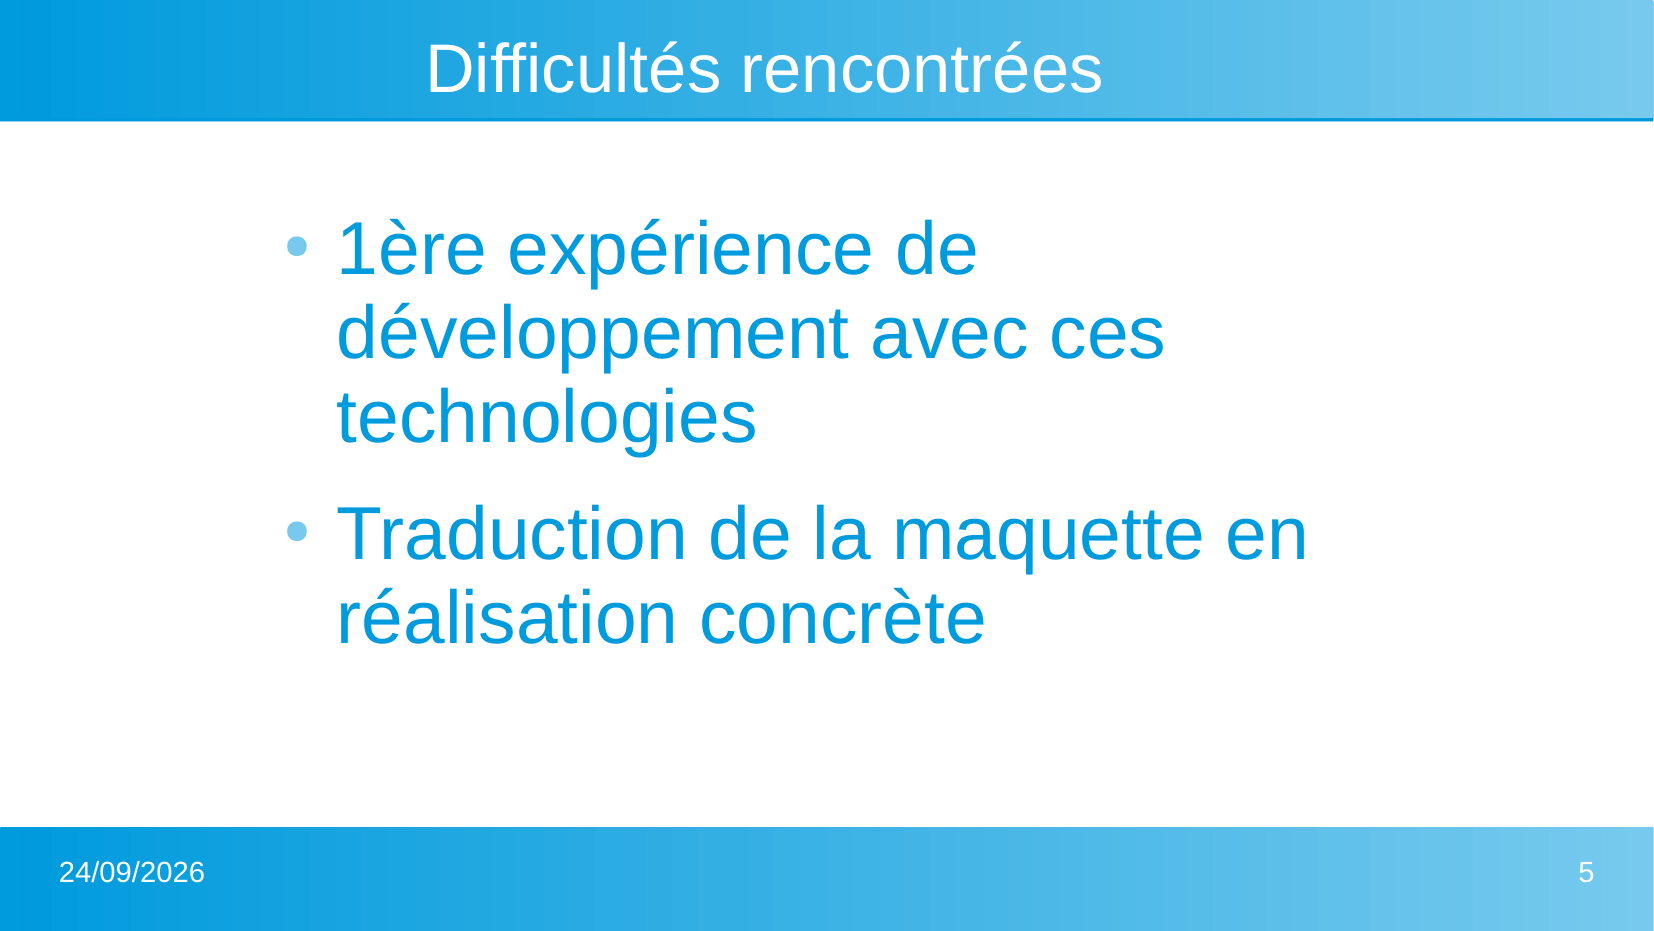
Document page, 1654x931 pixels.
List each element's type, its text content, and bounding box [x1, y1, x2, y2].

title Difficultés rencontrées [354, 29, 1182, 108]
list 1ère expérience de développement avec ces technologies Traduction de la maquette en réalisation concrète [265, 206, 1447, 660]
